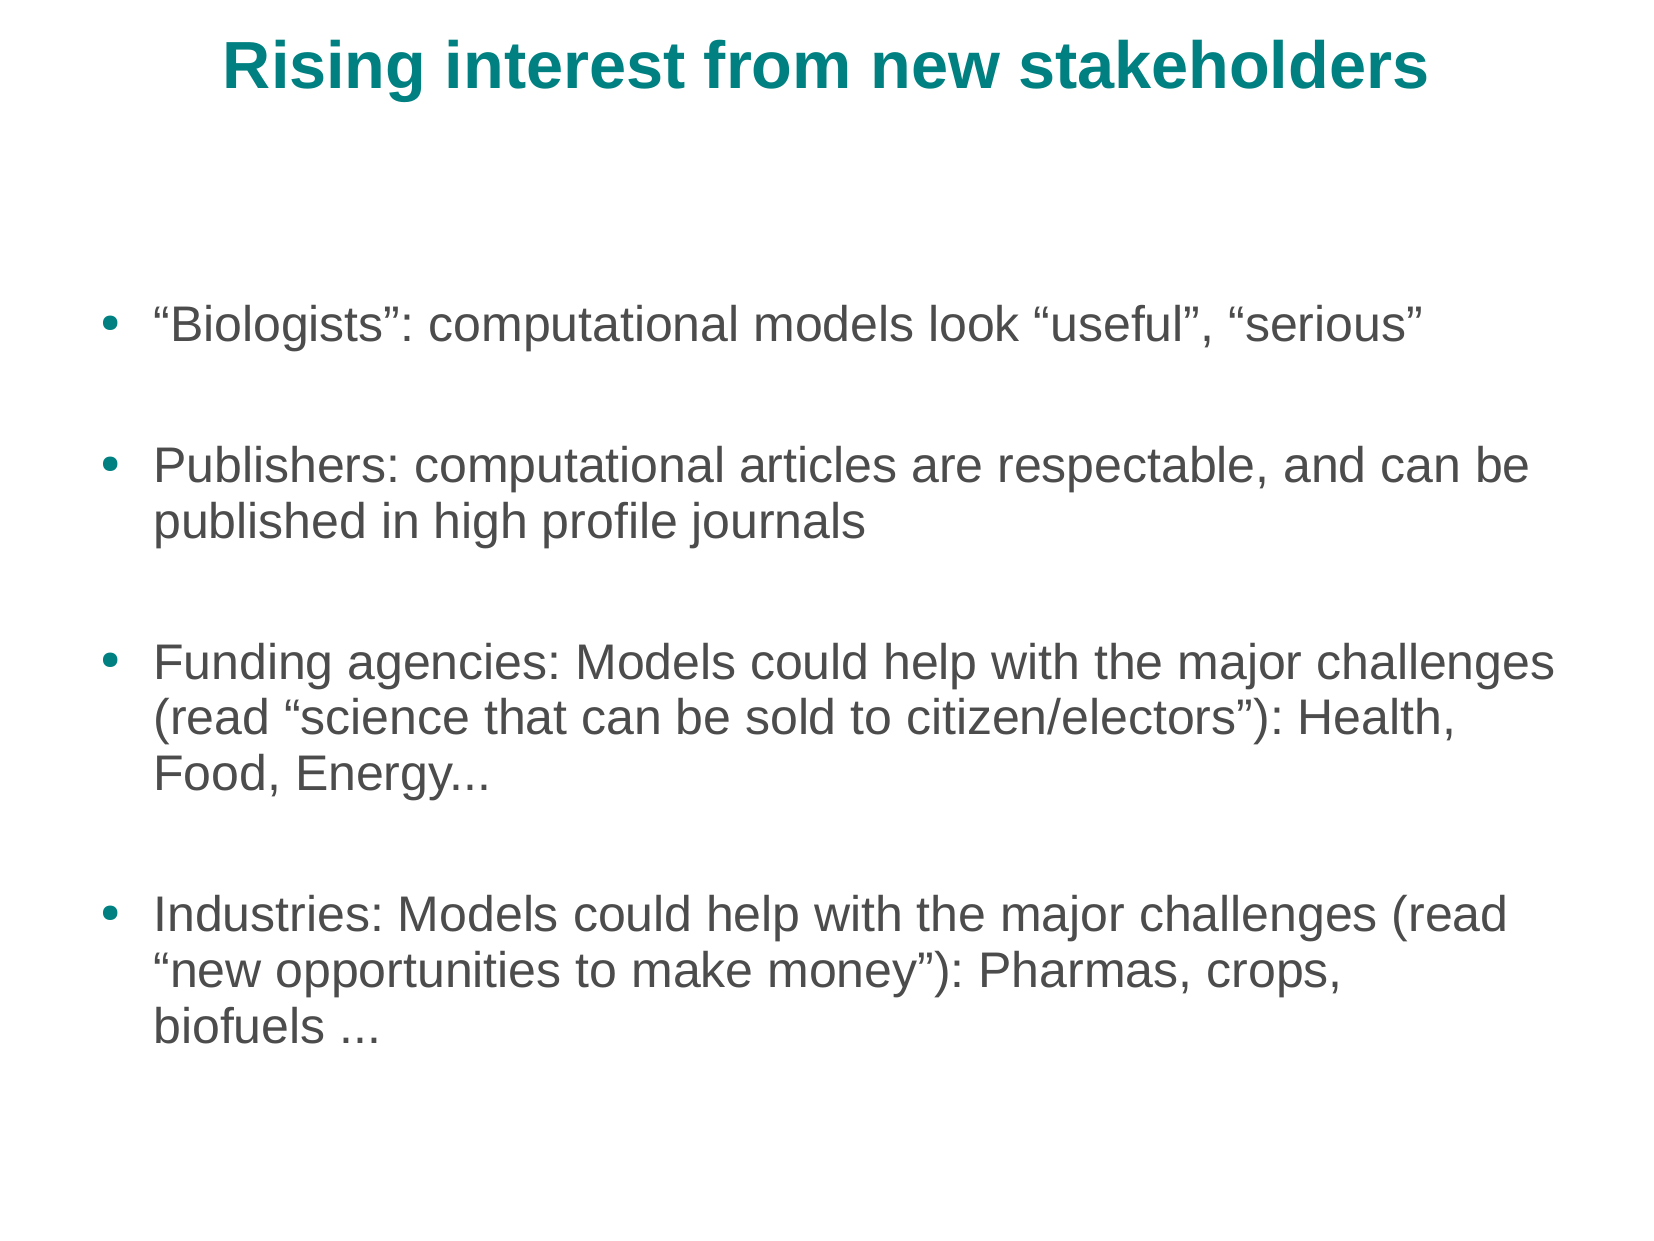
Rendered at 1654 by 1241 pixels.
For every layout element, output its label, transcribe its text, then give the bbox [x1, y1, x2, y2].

title Rising interest from new stakeholders [82, 2, 1571, 129]
list “Biologists”: computational models look “useful”, “serious” Publishers: computational articles are respectable, and can be published in high profile journals Funding agencies: Models could help with the major challenges (read “science that can be sold to citizen/electors”): Health, Food, Energy... Industries: Models could help with the major challenges (read “new opportunities to make money”): Pharmas, crops, biofuels ... [82, 296, 1571, 1115]
